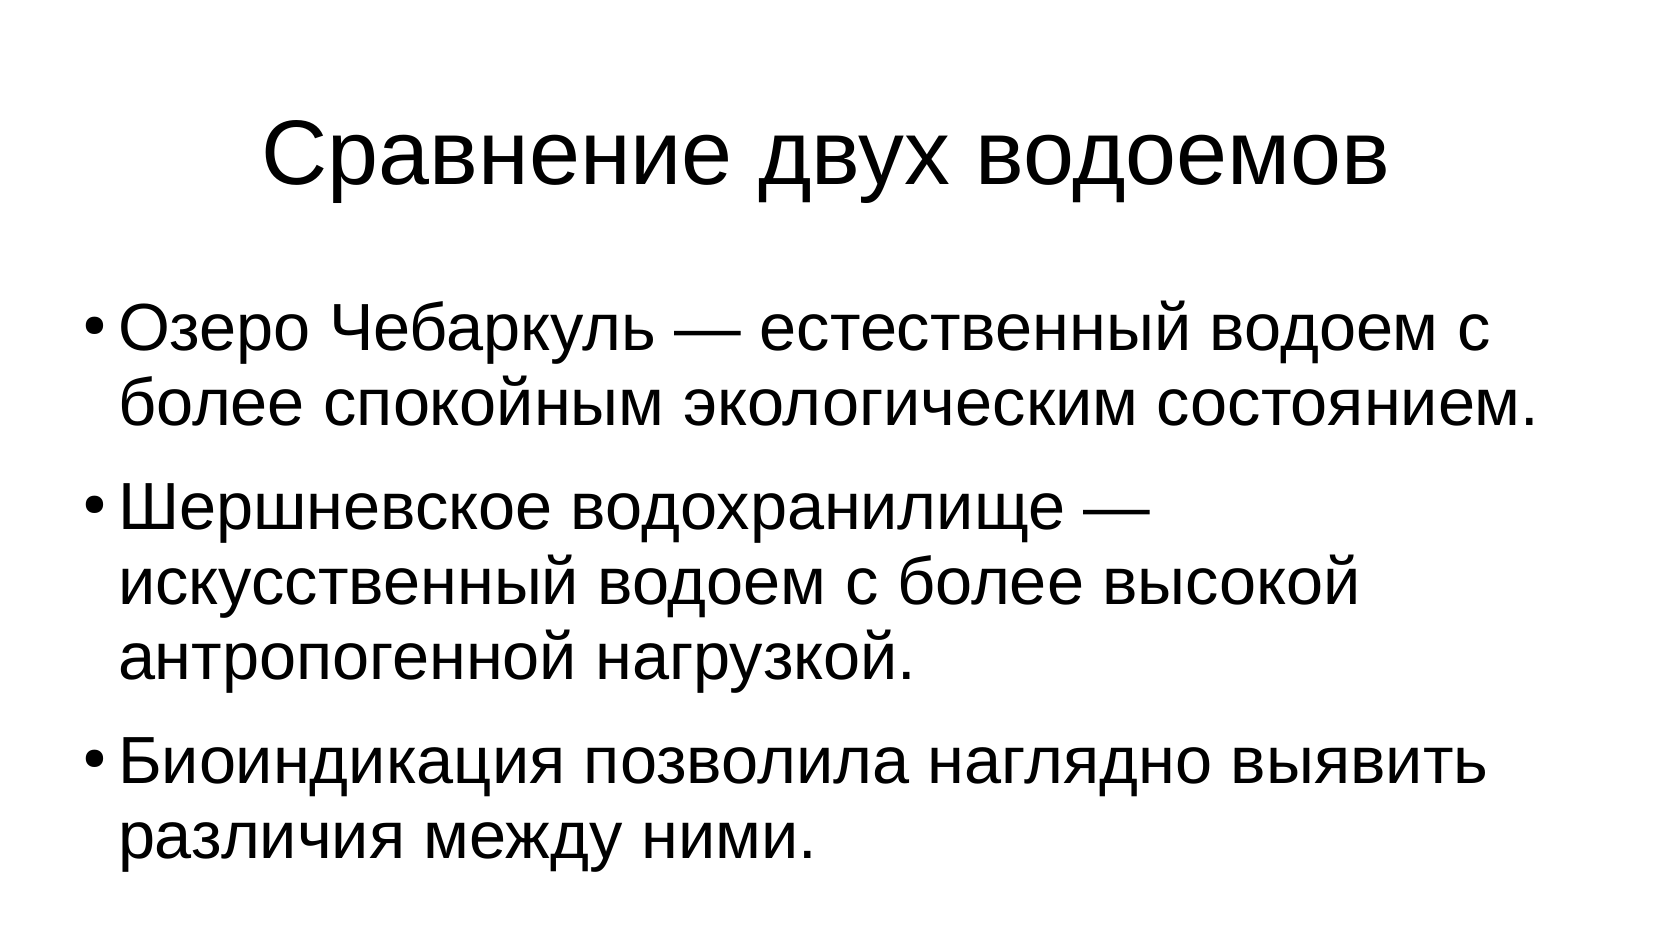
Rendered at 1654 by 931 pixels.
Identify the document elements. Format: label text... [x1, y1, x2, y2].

list Озеро Чебаркуль — естественный водоем с более спокойным экологическим состоянием. Шершневское водохранилище — искусственный водоем с более высокой антропогенной нагрузкой. Биоиндикация позволила наглядно выявить различия между ними. [82, 290, 1571, 931]
title Сравнение двух водоемов [82, 49, 1571, 257]
